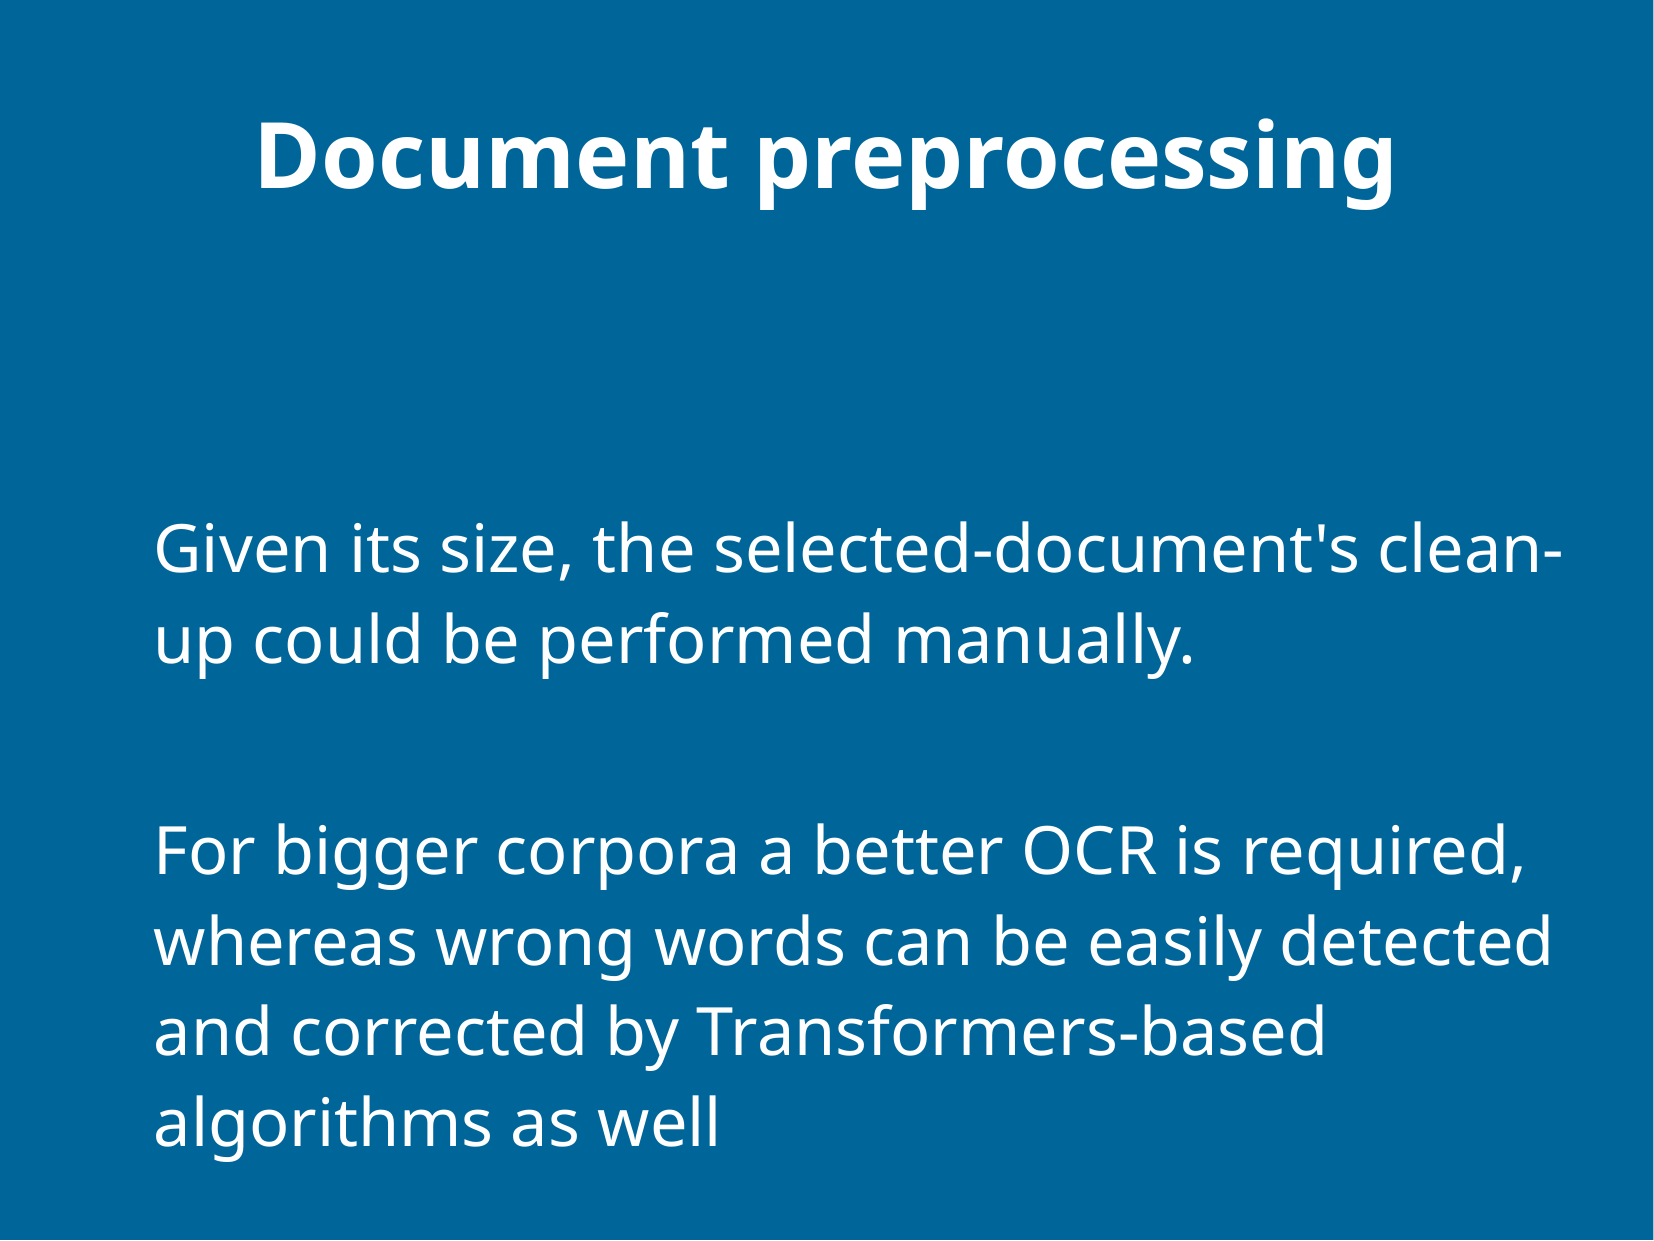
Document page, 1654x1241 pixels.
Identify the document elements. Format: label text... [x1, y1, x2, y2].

list Given its size, the selected-document's clean-up could be performed manually. For bigger corpora a better OCR is required, whereas wrong words can be easily detected and corrected by Transformers-based algorithms as well [82, 290, 1571, 1180]
title Document preprocessing [82, 49, 1571, 257]
